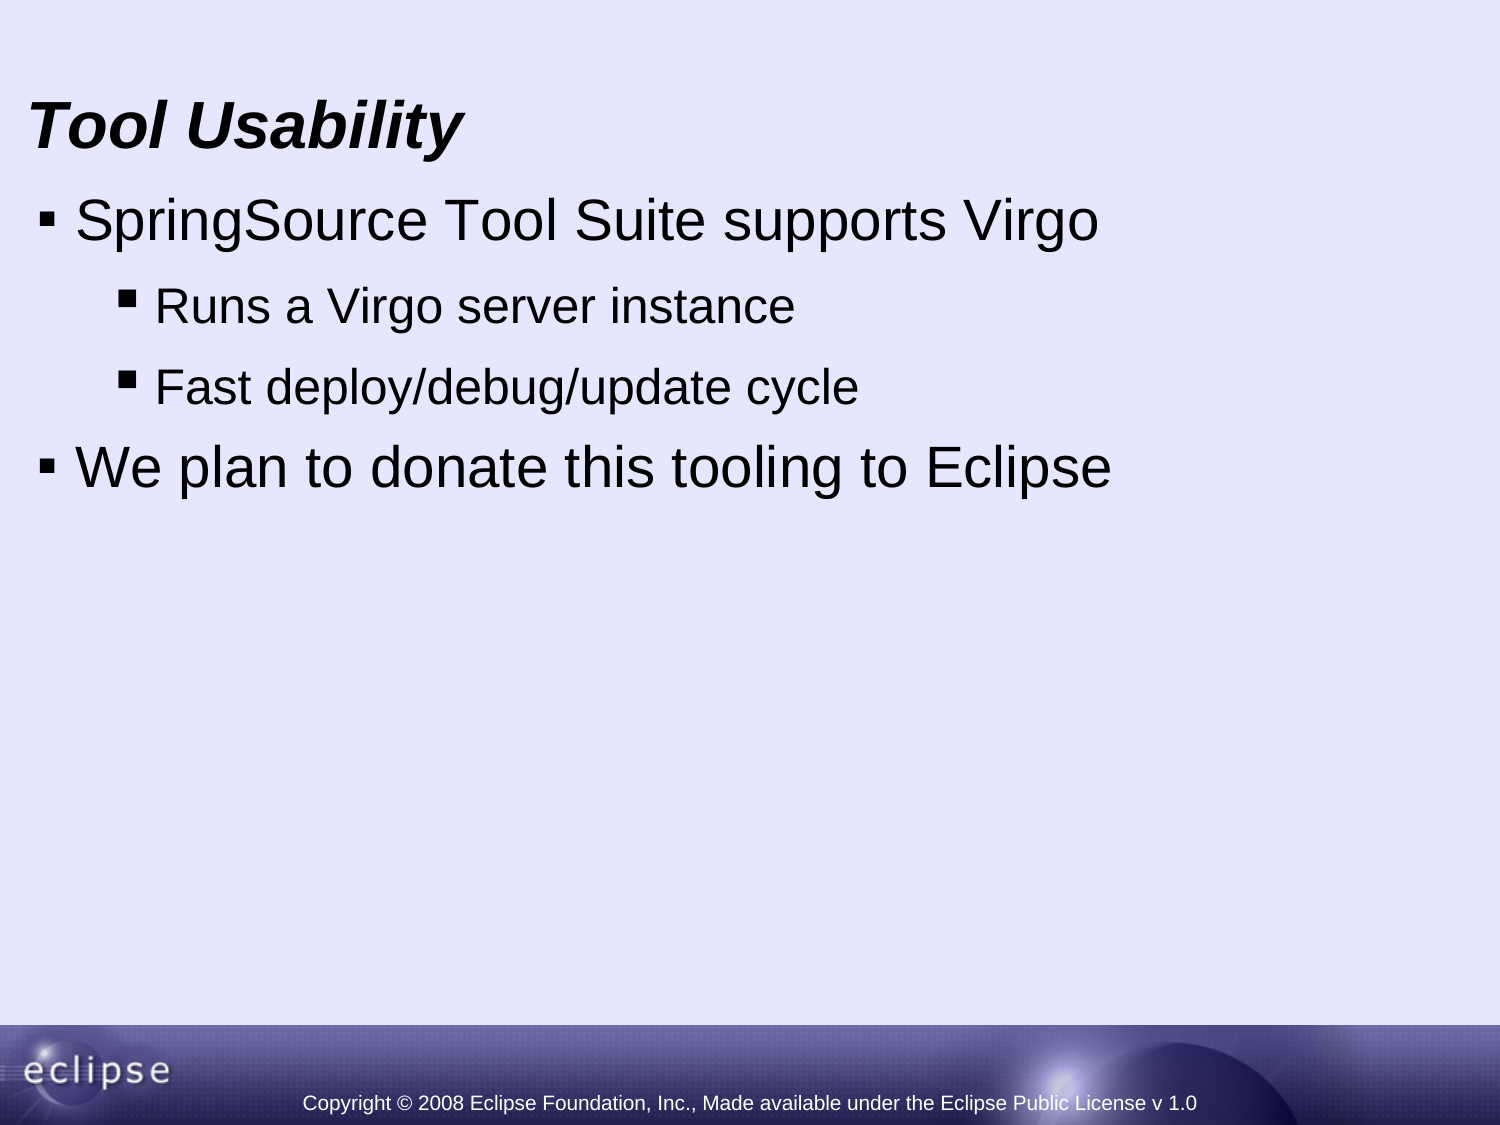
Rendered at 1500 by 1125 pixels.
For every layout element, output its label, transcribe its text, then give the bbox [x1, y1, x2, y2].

picture [0, 1025, 1500, 1125]
title Tool Usability [26, 84, 1474, 172]
list SpringSource Tool Suite supports Virgo Runs a Virgo server instance Fast deploy/debug/update cycle We plan to donate this tooling to Eclipse [37, 187, 1463, 1021]
